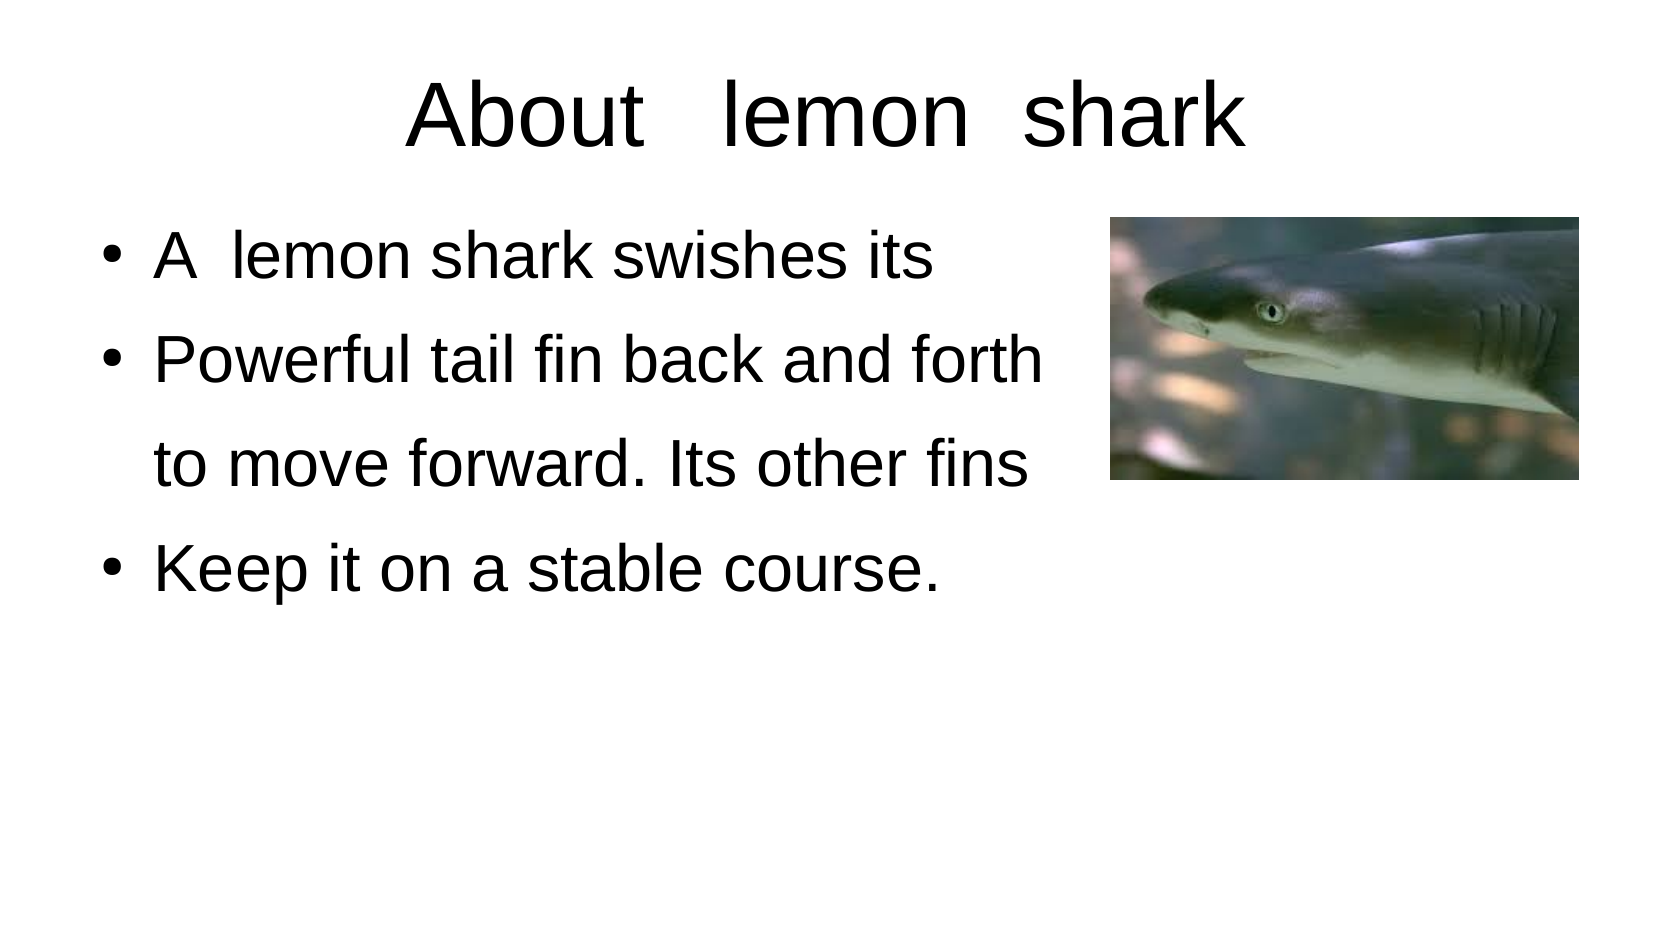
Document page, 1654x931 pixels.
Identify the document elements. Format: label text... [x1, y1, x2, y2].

picture [1110, 217, 1579, 481]
title About lemon shark [82, 37, 1571, 193]
list A lemon shark swishes its Powerful tail fin back and forth to move forward. Its other fins Keep it on a stable course. [82, 217, 1571, 758]
